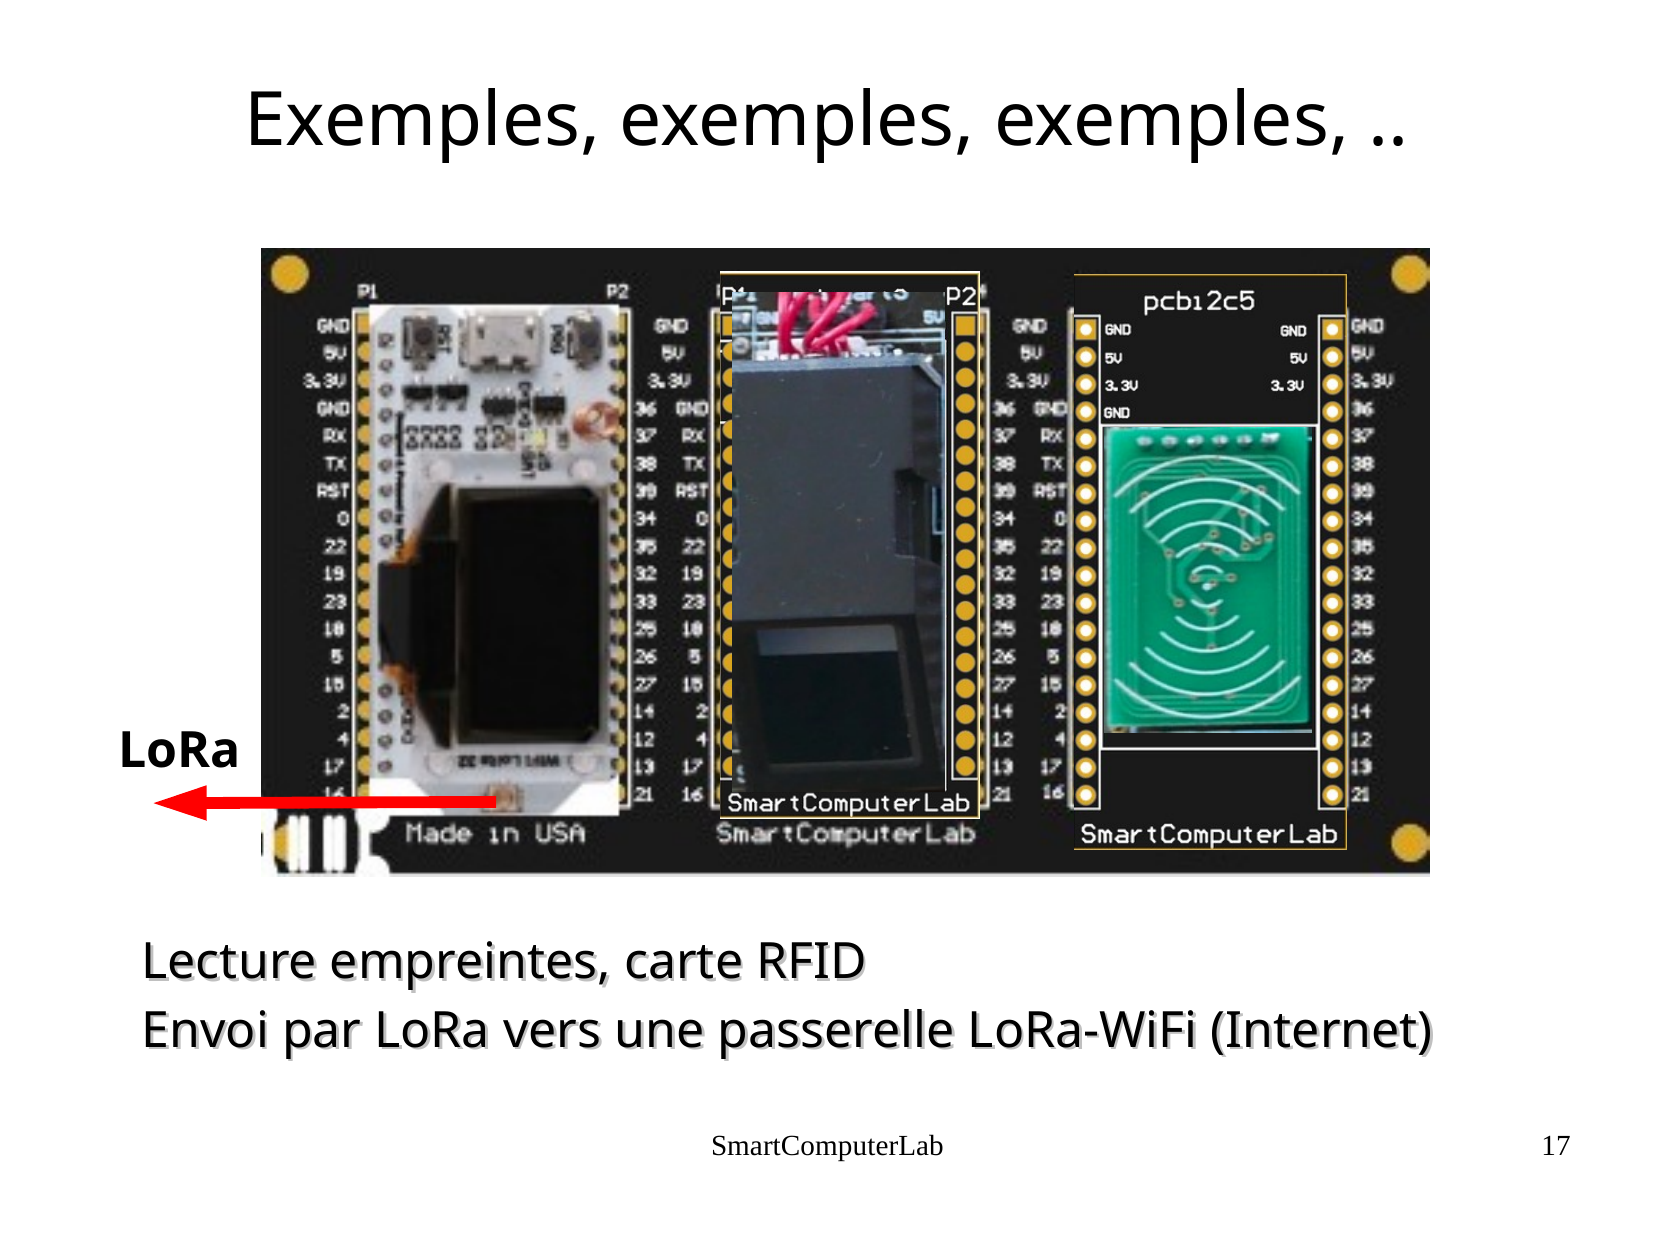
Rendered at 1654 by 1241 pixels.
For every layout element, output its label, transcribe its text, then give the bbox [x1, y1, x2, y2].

text_box LoRa [118, 720, 272, 776]
text_box Lecture empreintes, carte RFID Envoi par LoRa vers une passerelle LoRa-WiFi (Internet) [141, 944, 1453, 1111]
picture [261, 248, 1430, 877]
subtitle [82, 0, 1571, 211]
